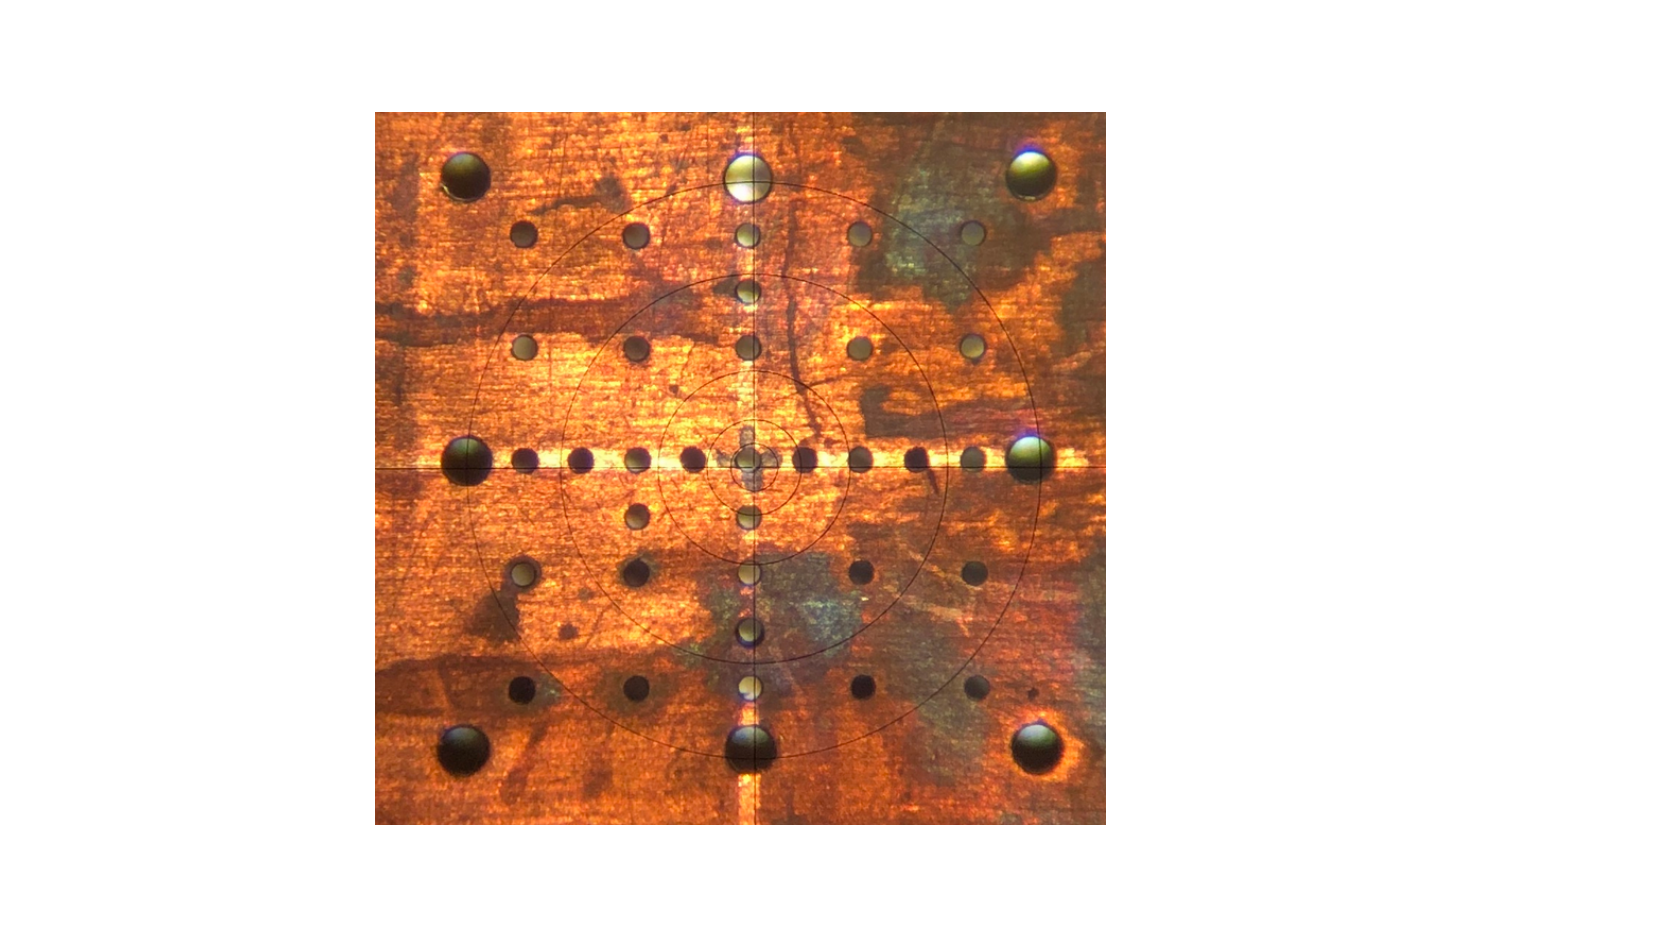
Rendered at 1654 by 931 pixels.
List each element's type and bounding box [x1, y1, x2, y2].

picture [375, 112, 1106, 825]
